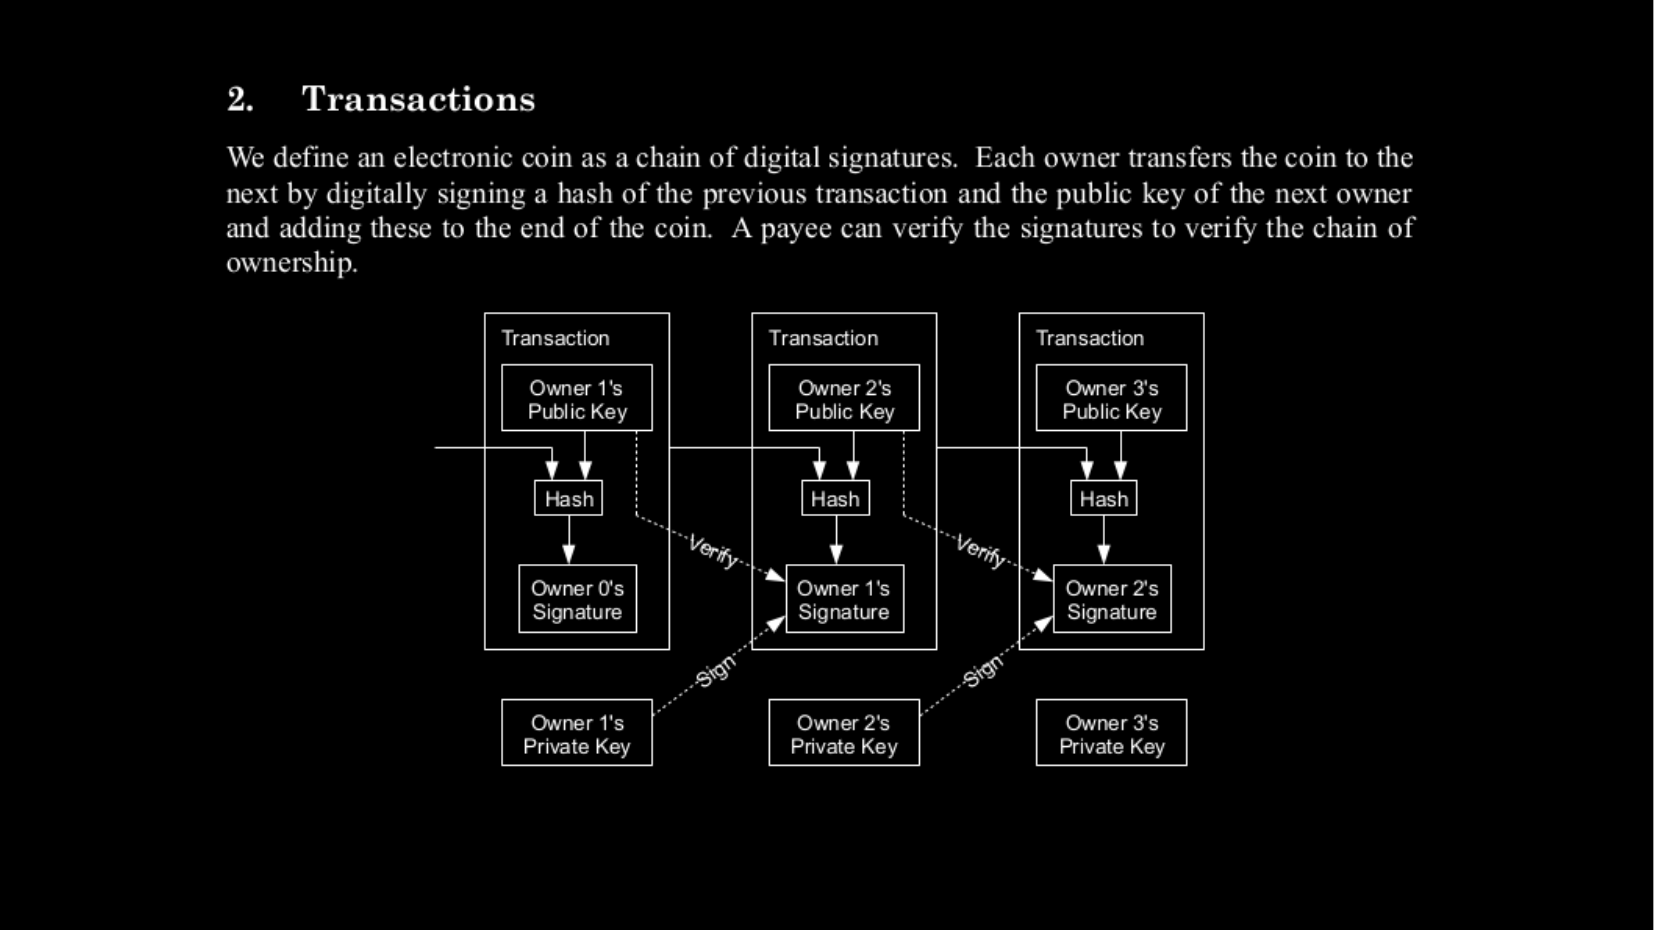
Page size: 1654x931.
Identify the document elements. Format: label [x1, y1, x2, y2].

picture [203, 67, 1452, 793]
